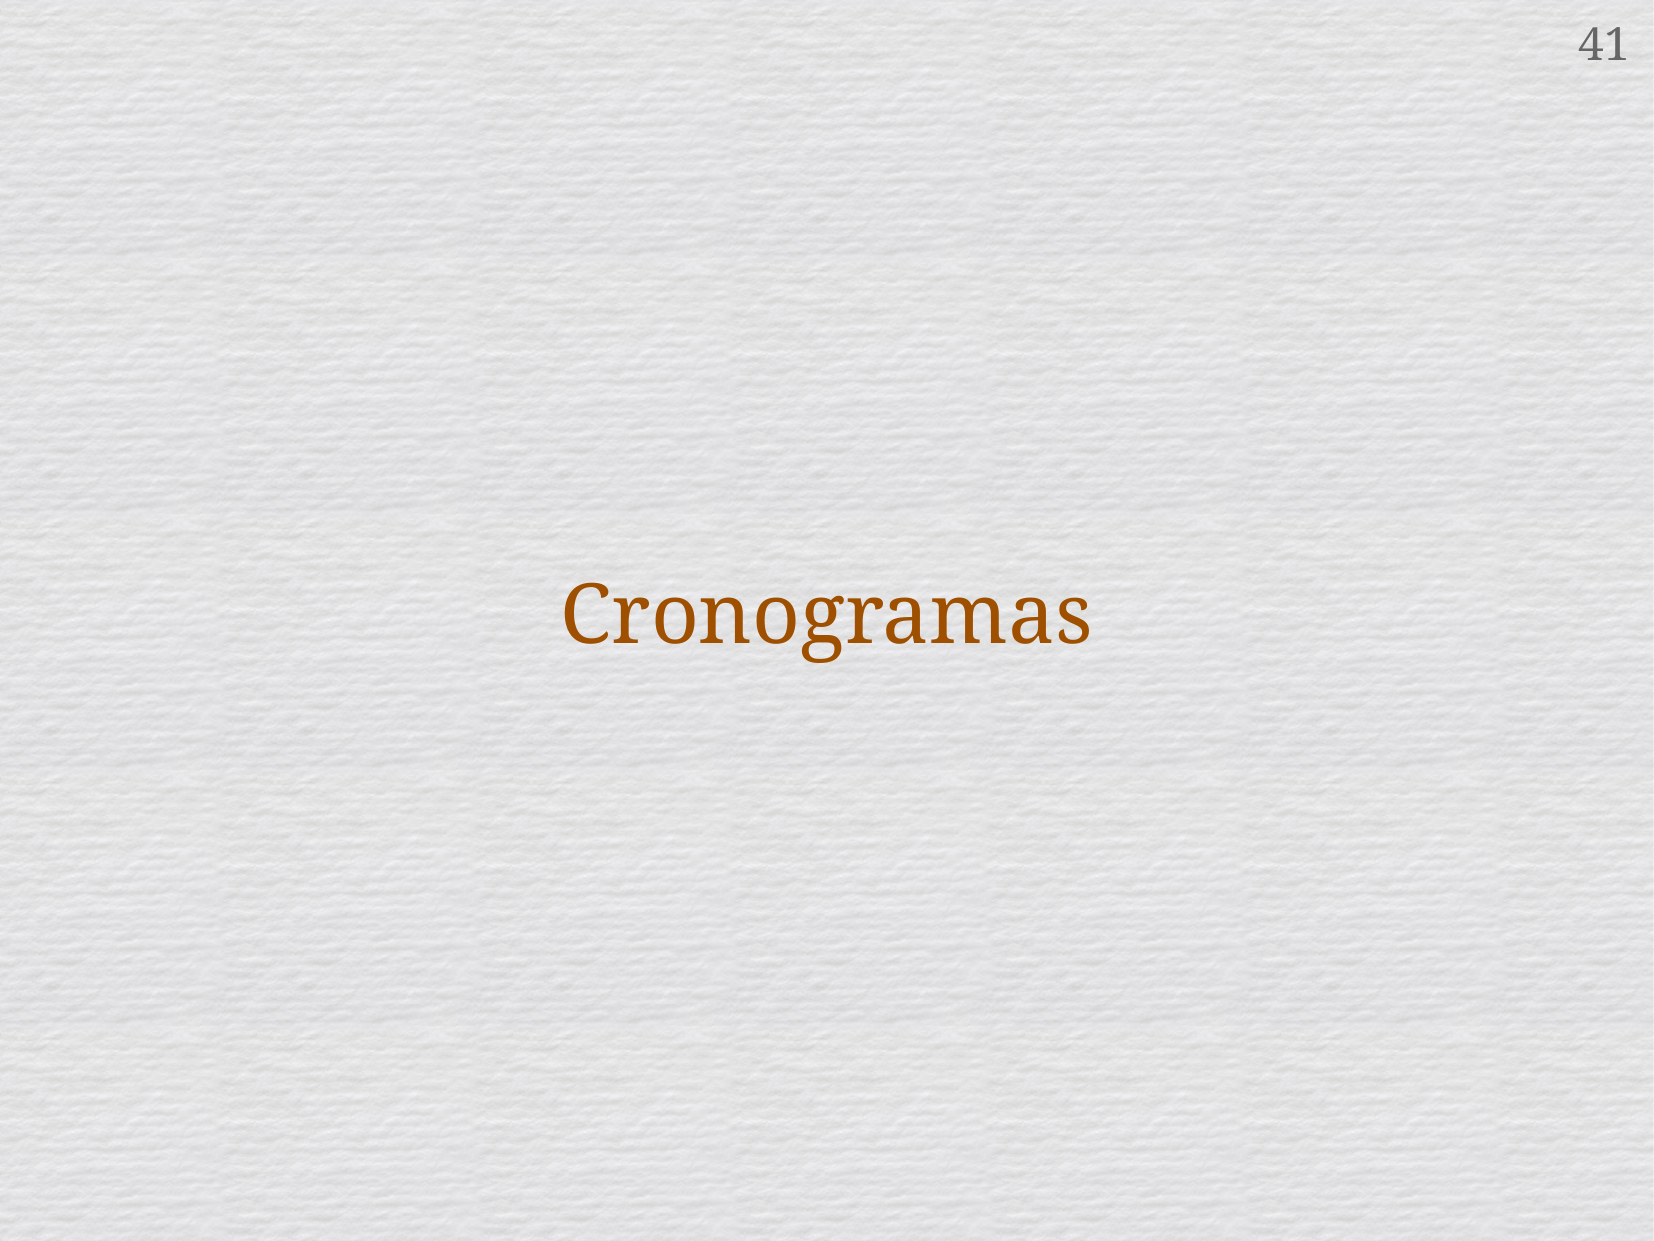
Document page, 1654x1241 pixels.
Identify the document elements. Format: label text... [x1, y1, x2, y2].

title Cronogramas [59, 29, 1595, 1196]
picture [0, 0, 1654, 1241]
